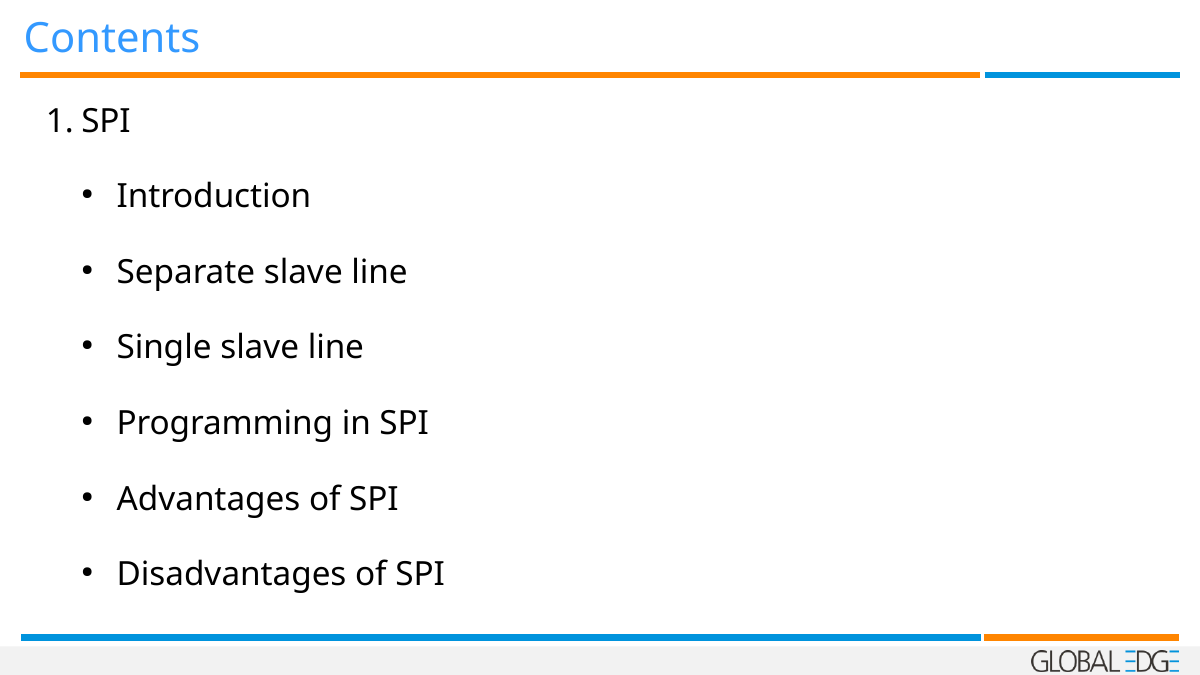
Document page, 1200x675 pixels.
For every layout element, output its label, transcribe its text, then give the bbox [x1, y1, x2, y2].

text_box SPI Introduction Separate slave line Single slave line Programming in SPI Advantages of SPI Disadvantages of SPI [31, 82, 483, 675]
title Contents [12, 9, 1088, 63]
picture [1031, 650, 1179, 672]
